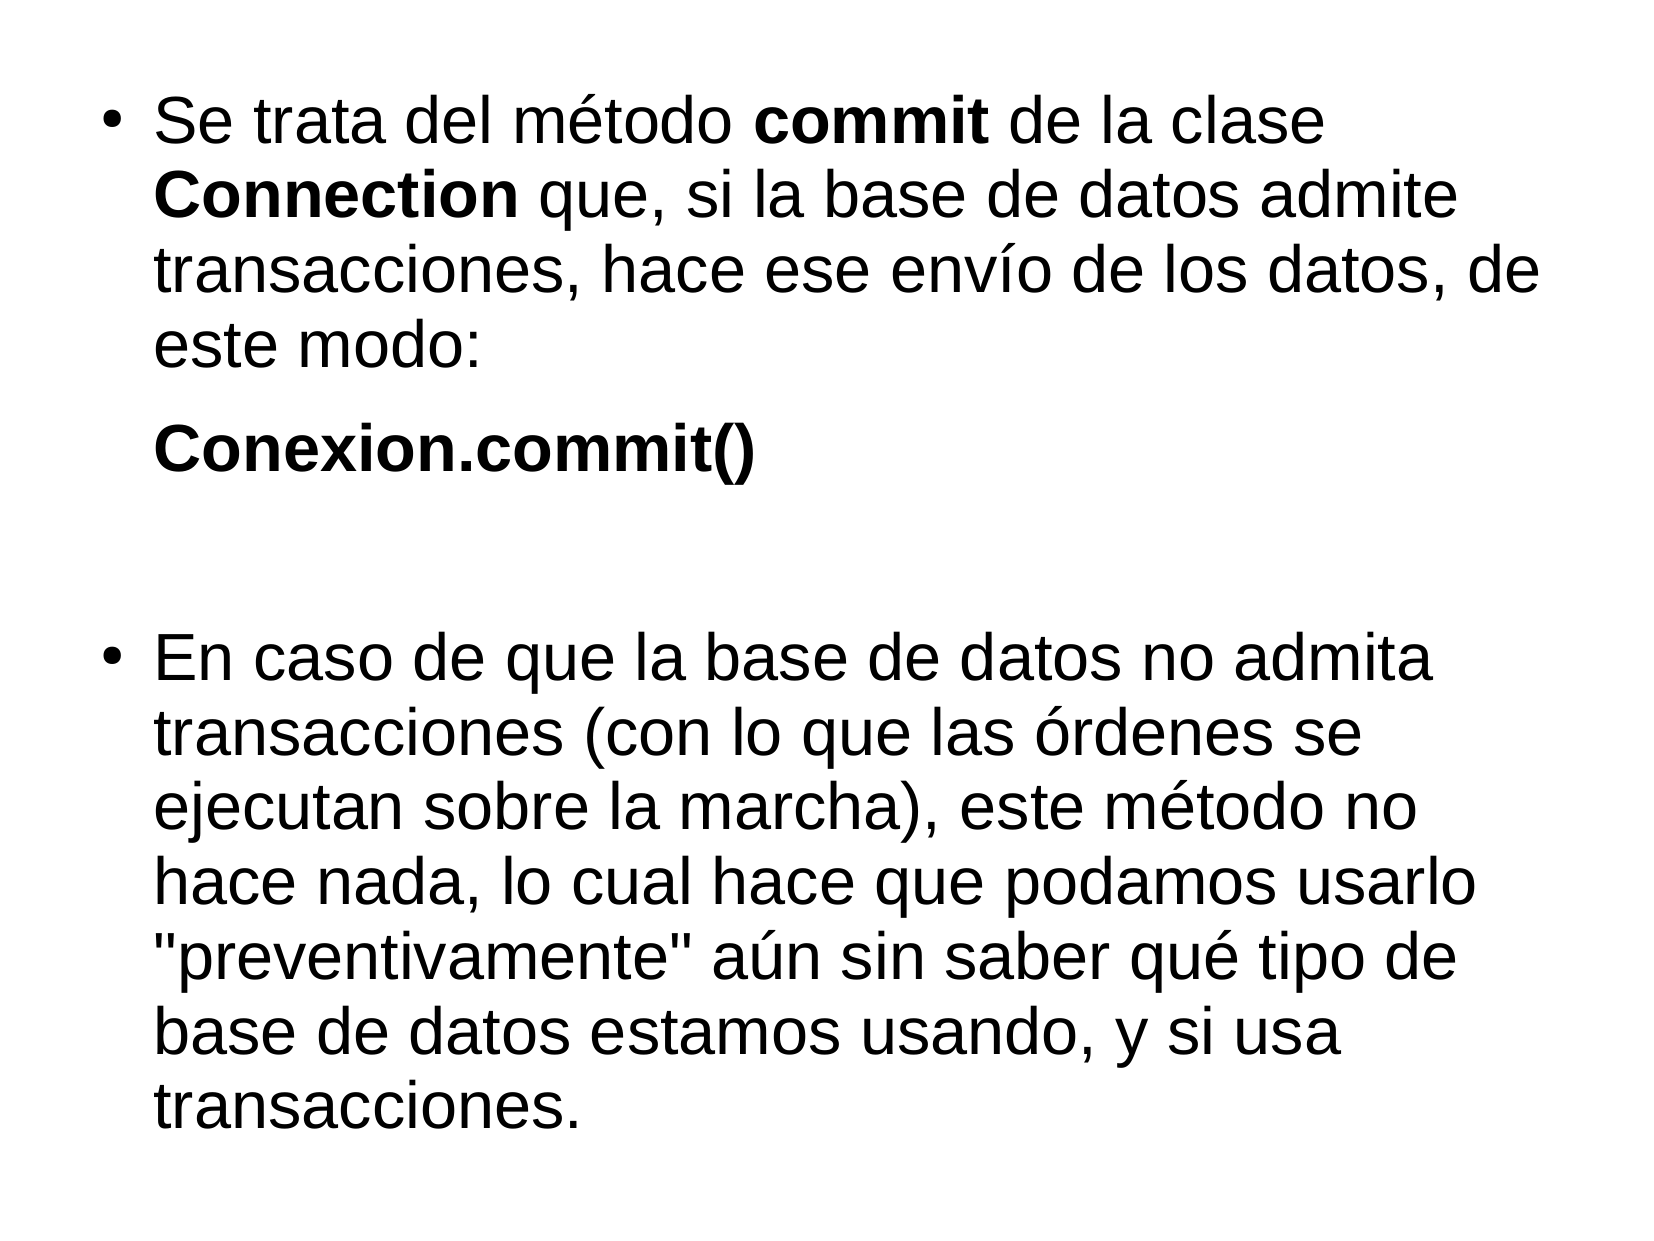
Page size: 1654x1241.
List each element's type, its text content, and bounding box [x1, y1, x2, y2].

list Se trata del método commit de la clase Connection que, si la base de datos admite transacciones, hace ese envío de los datos, de este modo: Conexion.commit() En caso de que la base de datos no admita transacciones (con lo que las órdenes se ejecutan sobre la marcha), este método no hace nada, lo cual hace que podamos usarlo "preventivamente" aún sin saber qué tipo de base de datos estamos usando, y si usa transacciones. [82, 82, 1571, 1158]
